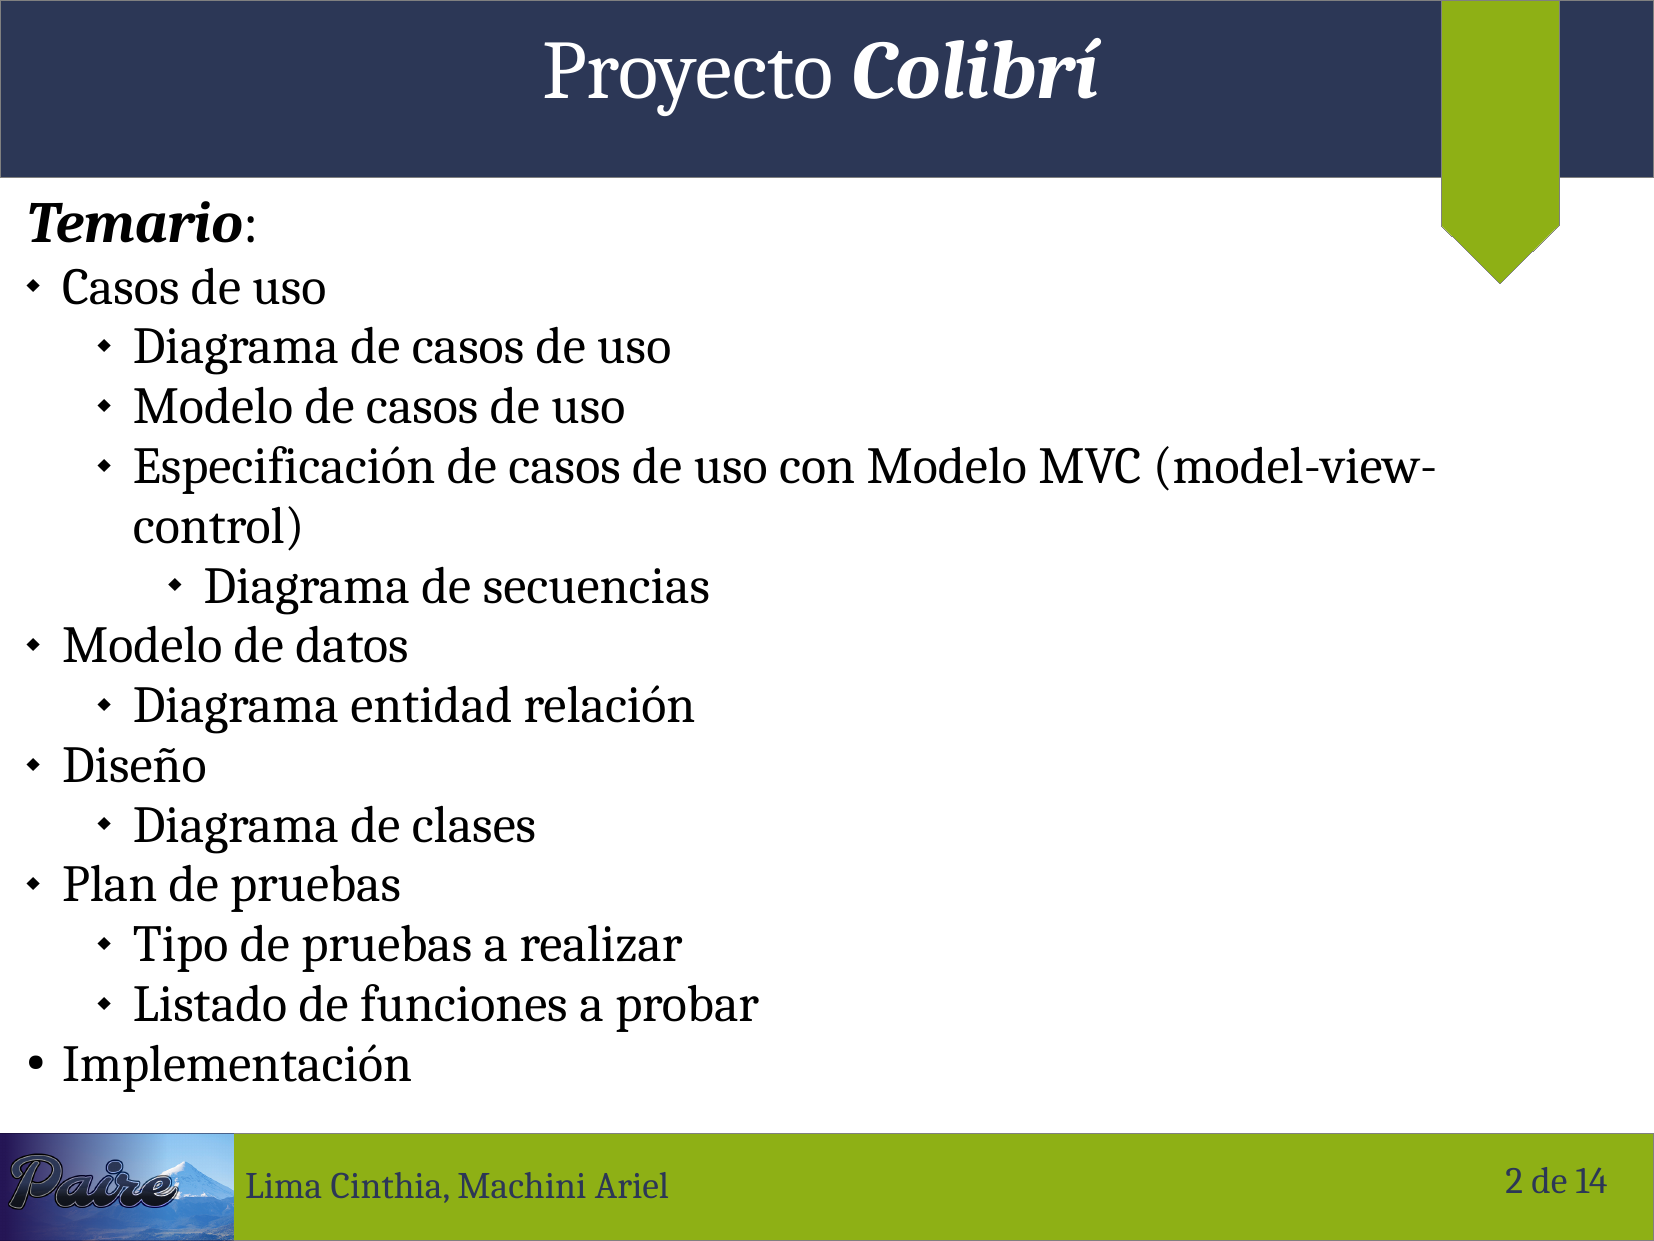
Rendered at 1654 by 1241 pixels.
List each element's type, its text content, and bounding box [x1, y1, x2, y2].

text_box Proyecto Colibrí [342, 15, 1300, 130]
text_box Temario: Casos de uso Diagrama de casos de uso Modelo de casos de uso Especificación de casos de uso con Modelo MVC (model-view-control) Diagrama de secuencias Modelo de datos Diagrama entidad relación Diseño Diagrama de clases Plan de pruebas Tipo de pruebas a realizar Listado de funciones a probar Implementación [11, 183, 1607, 1117]
picture [0, 1133, 234, 1241]
text_box <number> de 14 [1482, 1152, 1648, 1241]
text_box [234, 1133, 1654, 1241]
text_box Lima Cinthia, Machini Ariel [234, 1157, 703, 1217]
text_box [0, 0, 1654, 284]
